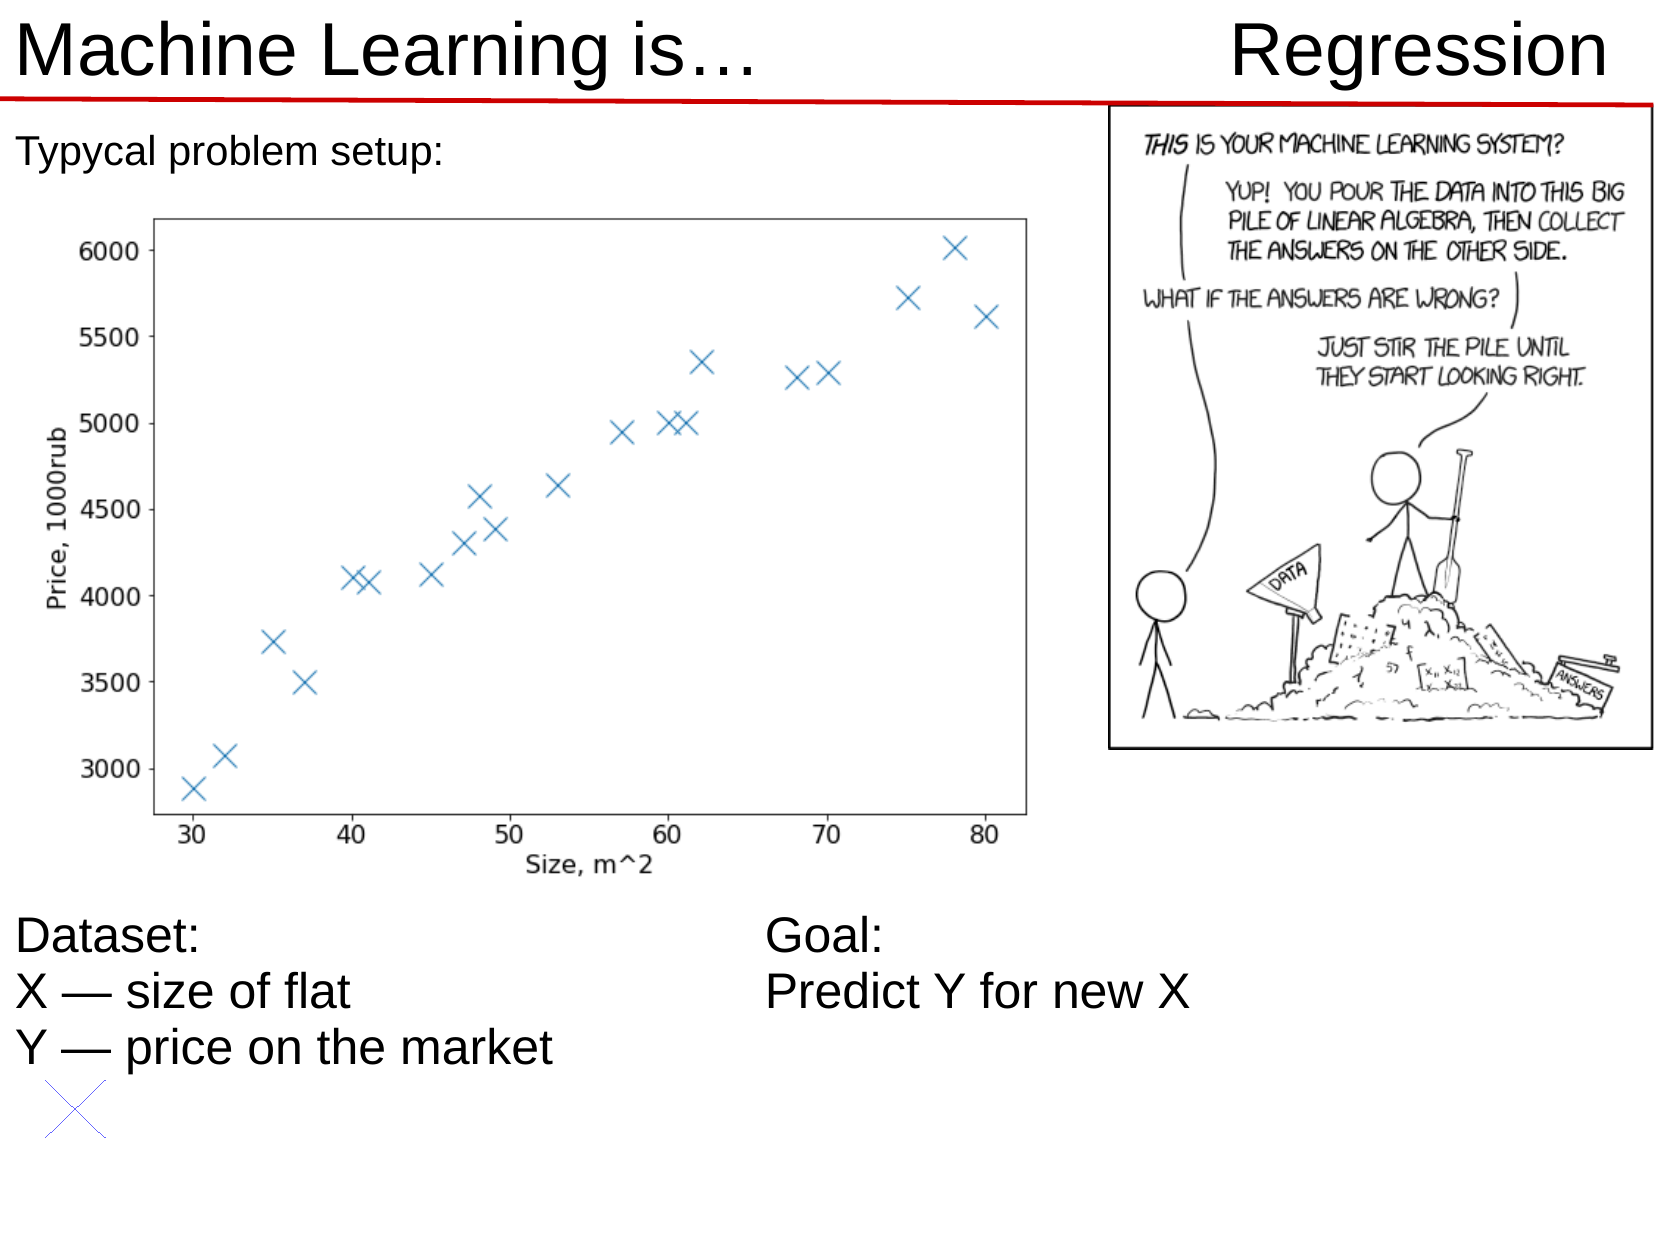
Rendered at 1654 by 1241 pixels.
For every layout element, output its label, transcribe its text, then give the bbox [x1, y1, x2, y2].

text_box Machine Learning is… [0, 0, 1215, 99]
text_box Dataset: X — size of flat Y — price on the market [0, 900, 601, 1138]
picture [30, 206, 1043, 901]
picture [1108, 106, 1654, 751]
text_box Goal: Predict Y for new X [750, 900, 1246, 1027]
text_box Regression [1215, 0, 1651, 183]
text_box Typycal problem setup: [0, 120, 931, 182]
